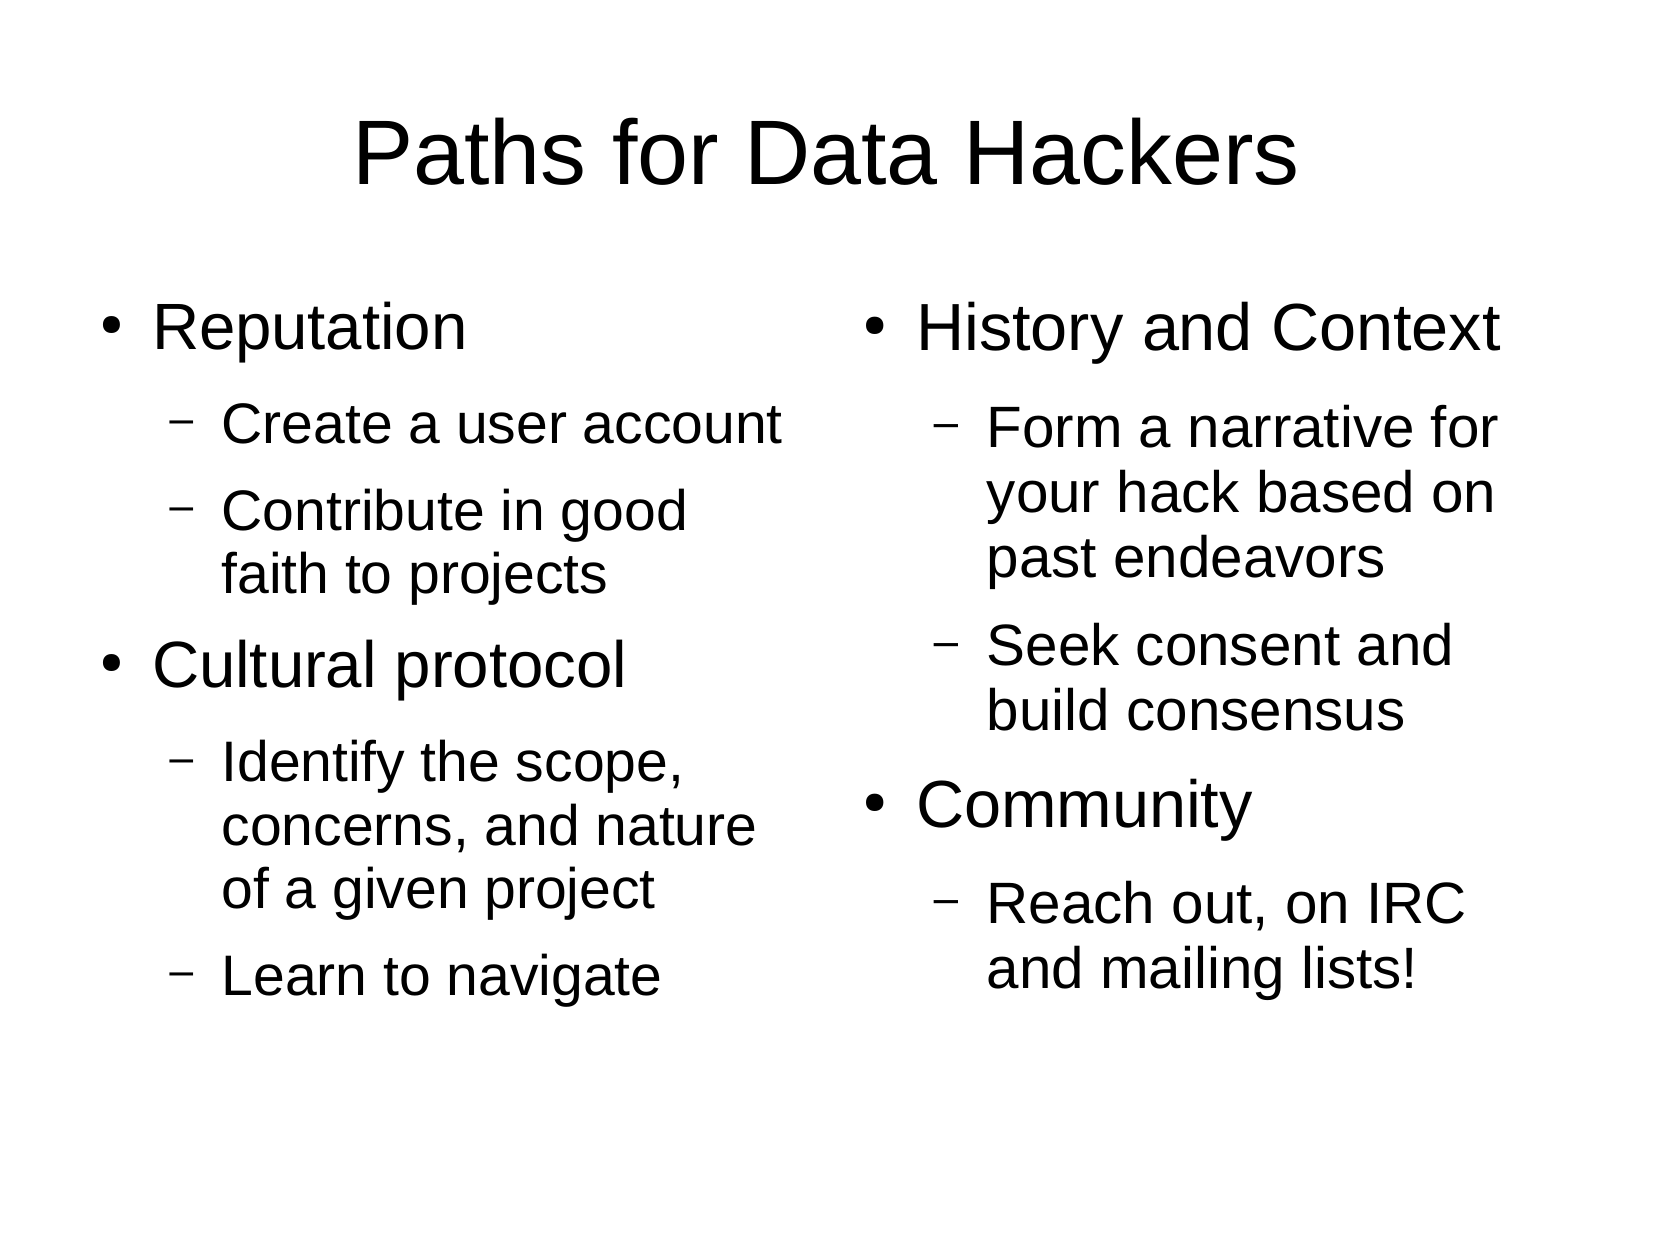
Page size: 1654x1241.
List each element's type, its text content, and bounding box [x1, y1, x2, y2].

title Paths for Data Hackers [82, 49, 1571, 257]
list History and Context Form a narrative for your hack based on past endeavors Seek consent and build consensus Community Reach out, on IRC and mailing lists! [845, 290, 1572, 1010]
list Reputation Create a user account Contribute in good faith to projects Cultural protocol Identify the scope, concerns, and nature of a given project Learn to navigate [82, 290, 809, 1010]
